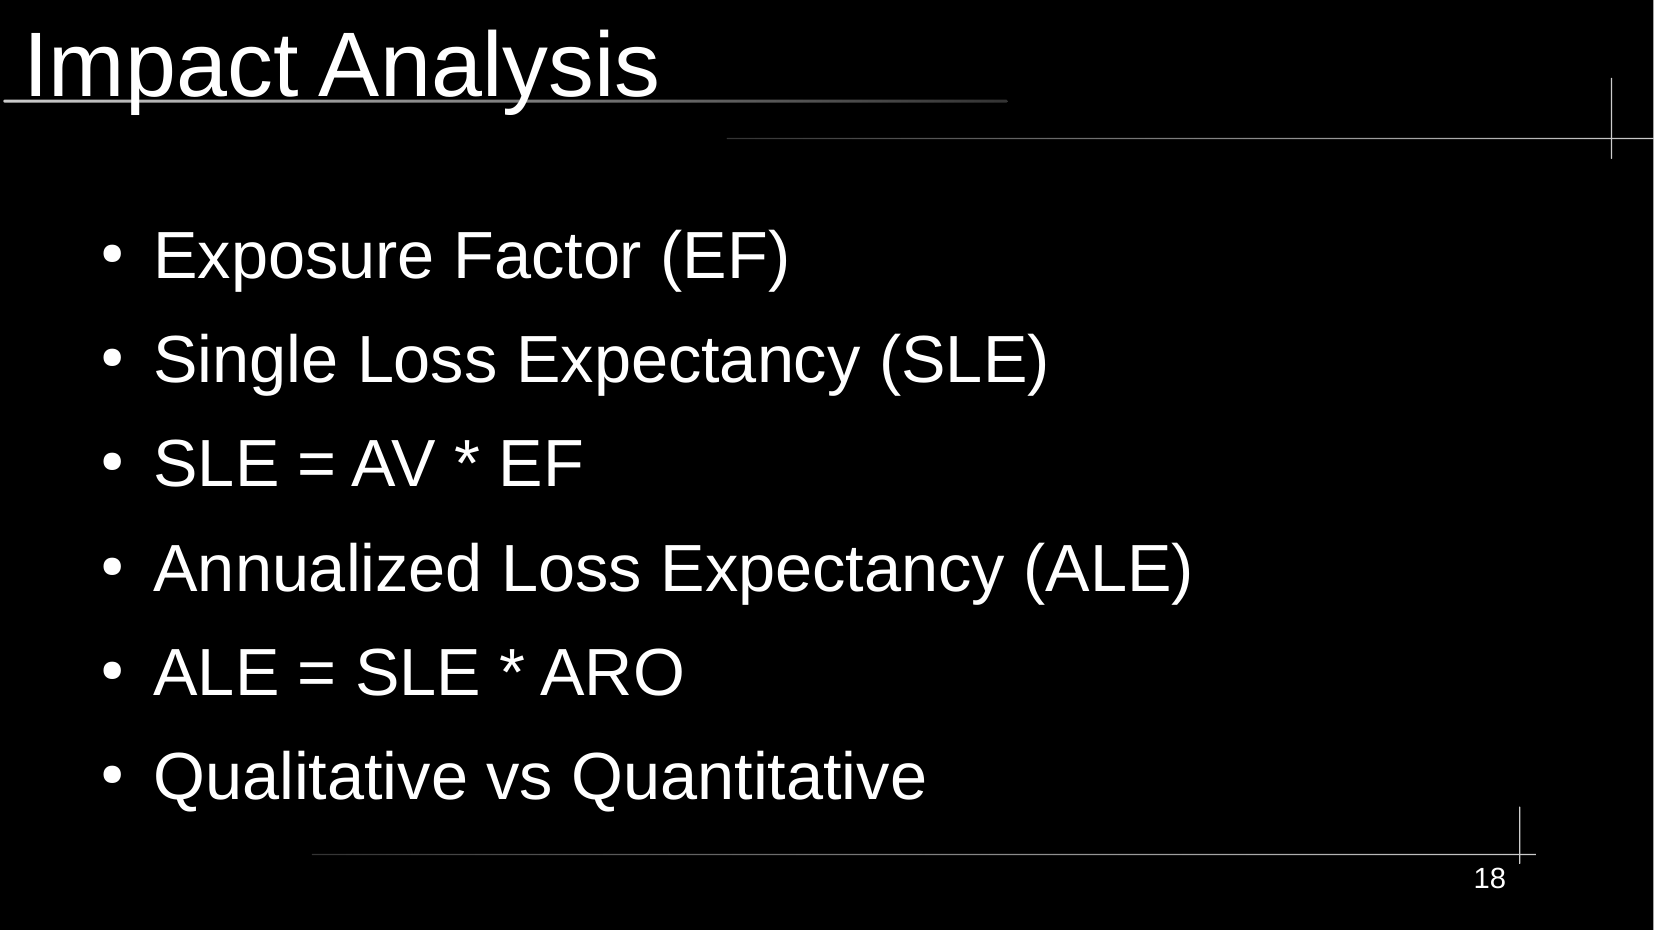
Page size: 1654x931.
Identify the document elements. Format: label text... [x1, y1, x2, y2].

title Impact Analysis [23, 11, 1589, 119]
list Exposure Factor (EF) Single Loss Expectancy (SLE) SLE = AV * EF Annualized Loss Expectancy (ALE) ALE = SLE * ARO Qualitative vs Quantitative [82, 217, 1571, 851]
